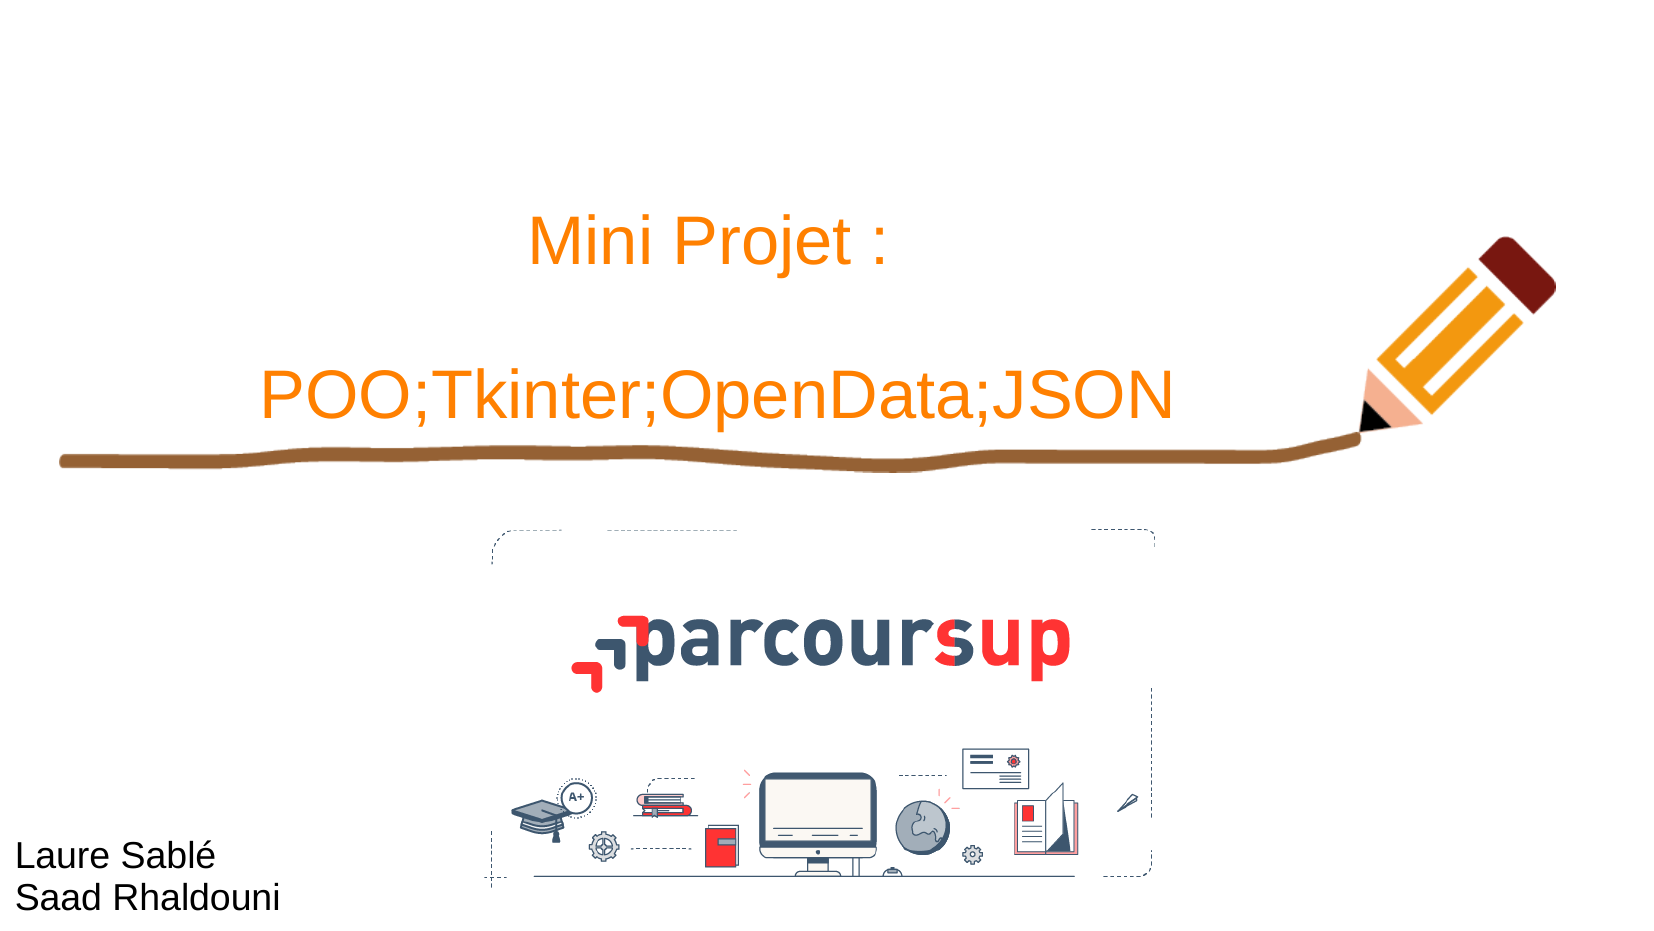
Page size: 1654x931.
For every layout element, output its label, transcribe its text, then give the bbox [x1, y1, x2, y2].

picture [1329, 236, 1556, 473]
picture [458, 501, 1182, 909]
title Mini Projet : POO;Tkinter;OpenData;JSON [88, 147, 1329, 488]
picture [59, 236, 88, 473]
text_box Laure Sablé Saad Rhaldouni [0, 826, 325, 926]
